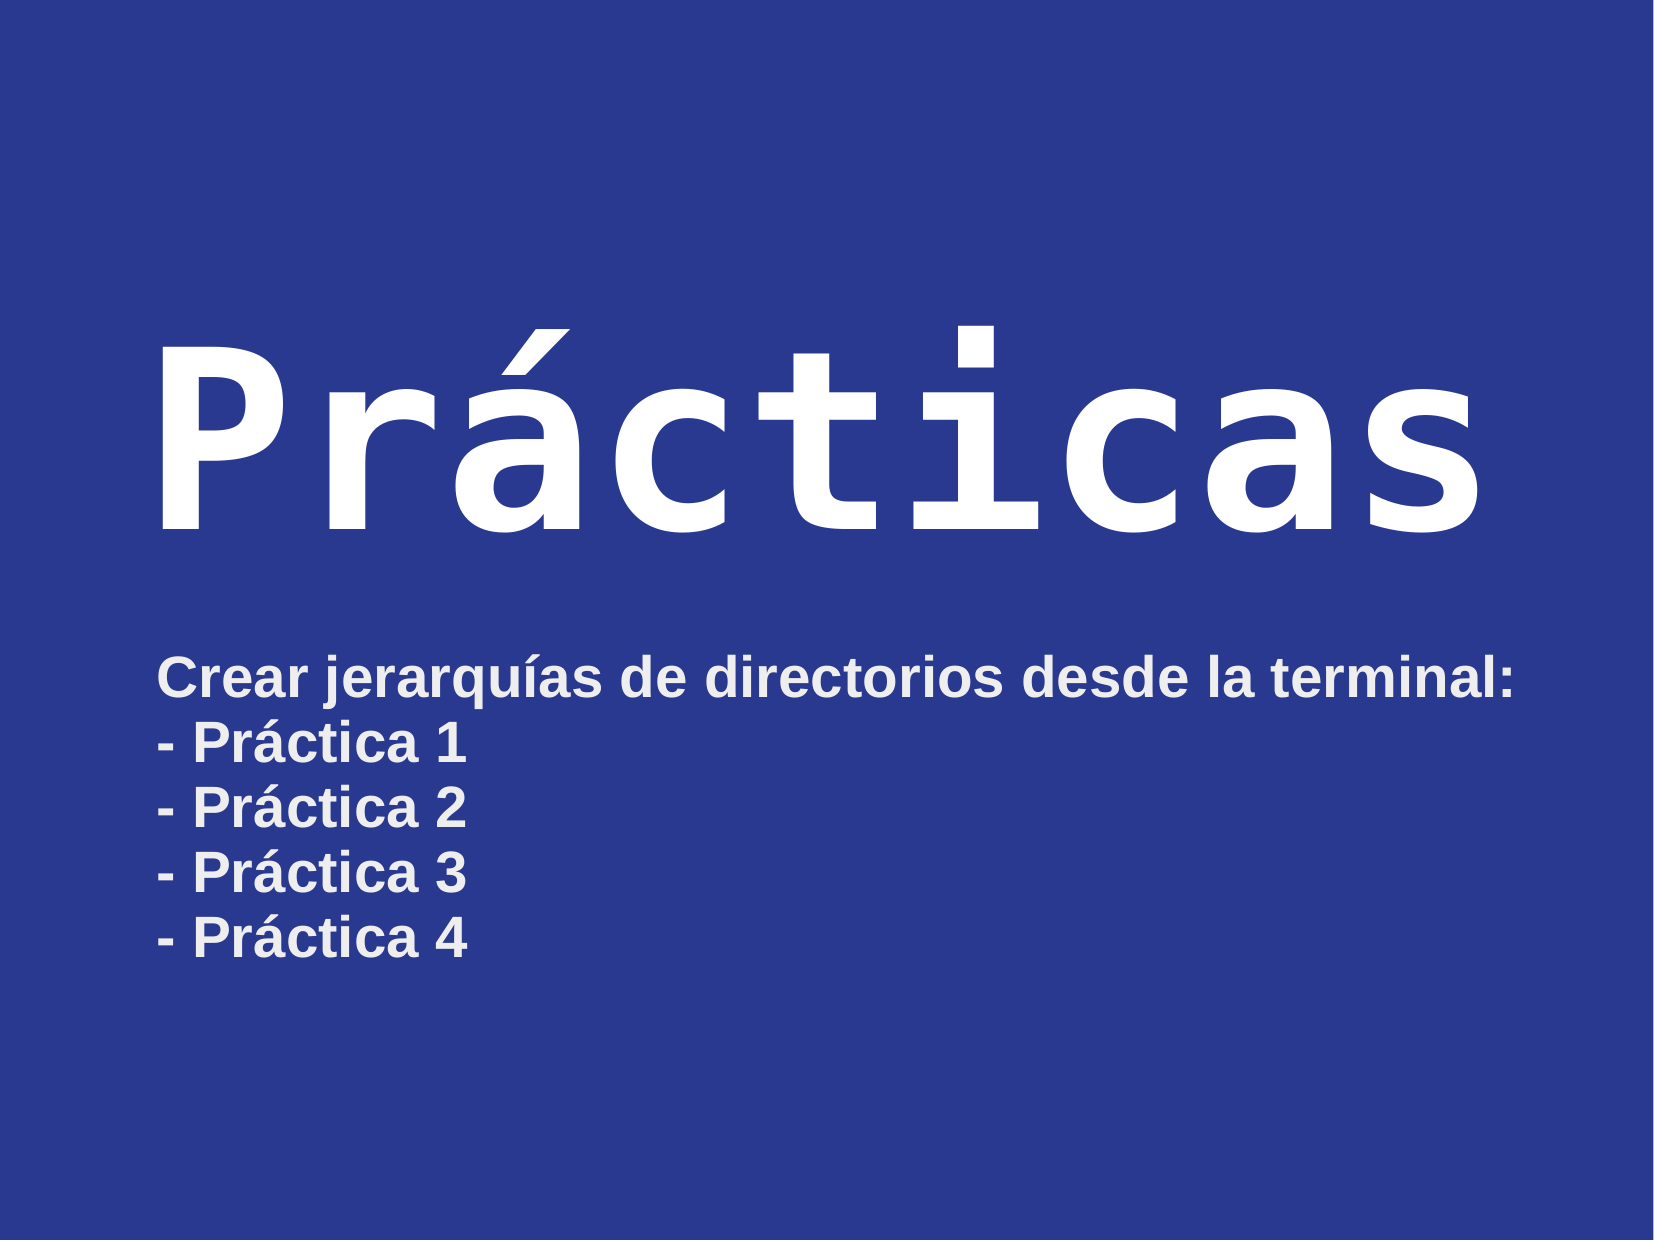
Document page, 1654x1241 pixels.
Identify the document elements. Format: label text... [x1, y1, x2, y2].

title Prácticas [0, 0, 1642, 1063]
text_box Crear jerarquías de directorios desde la terminal: - Práctica 1 - Práctica 2 - Práctica 3 - Práctica 4 [141, 637, 1534, 978]
